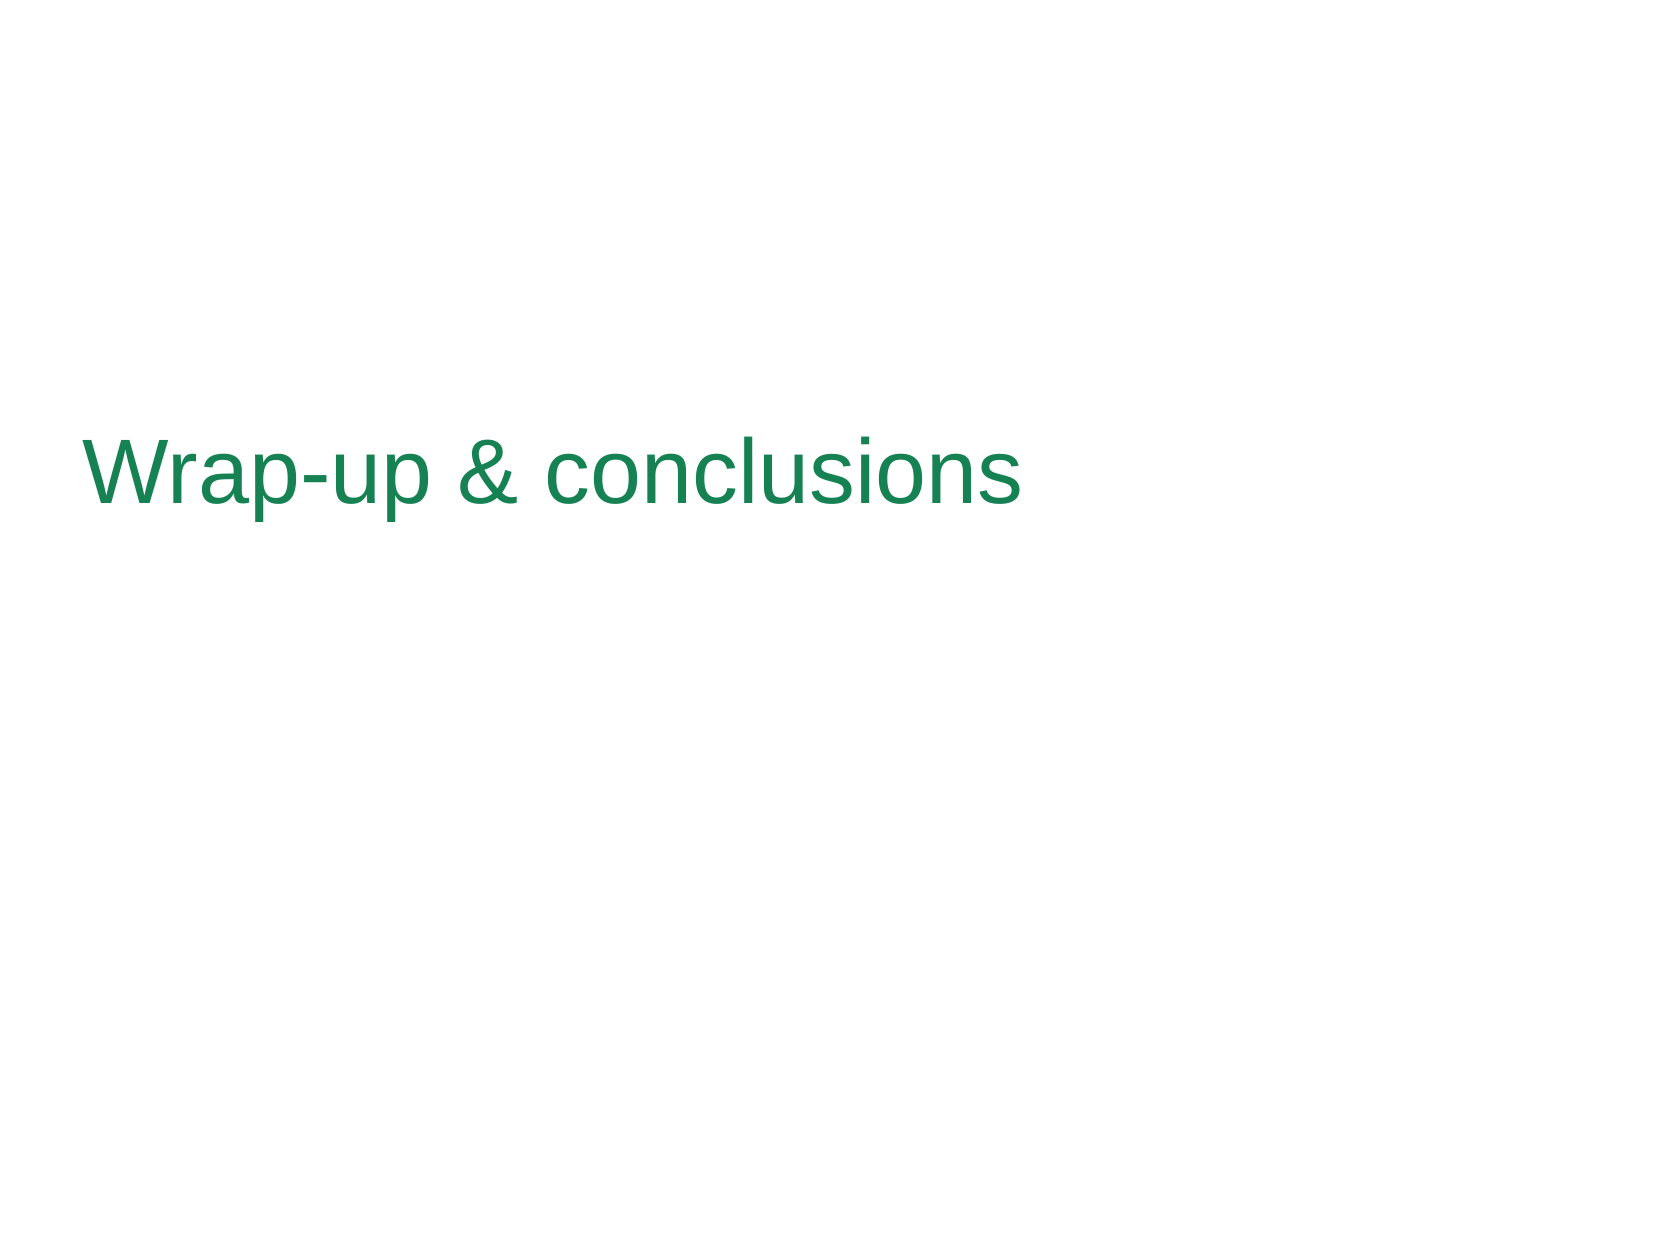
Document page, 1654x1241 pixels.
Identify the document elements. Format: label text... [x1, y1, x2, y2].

title Wrap-up & conclusions [82, 368, 1571, 576]
